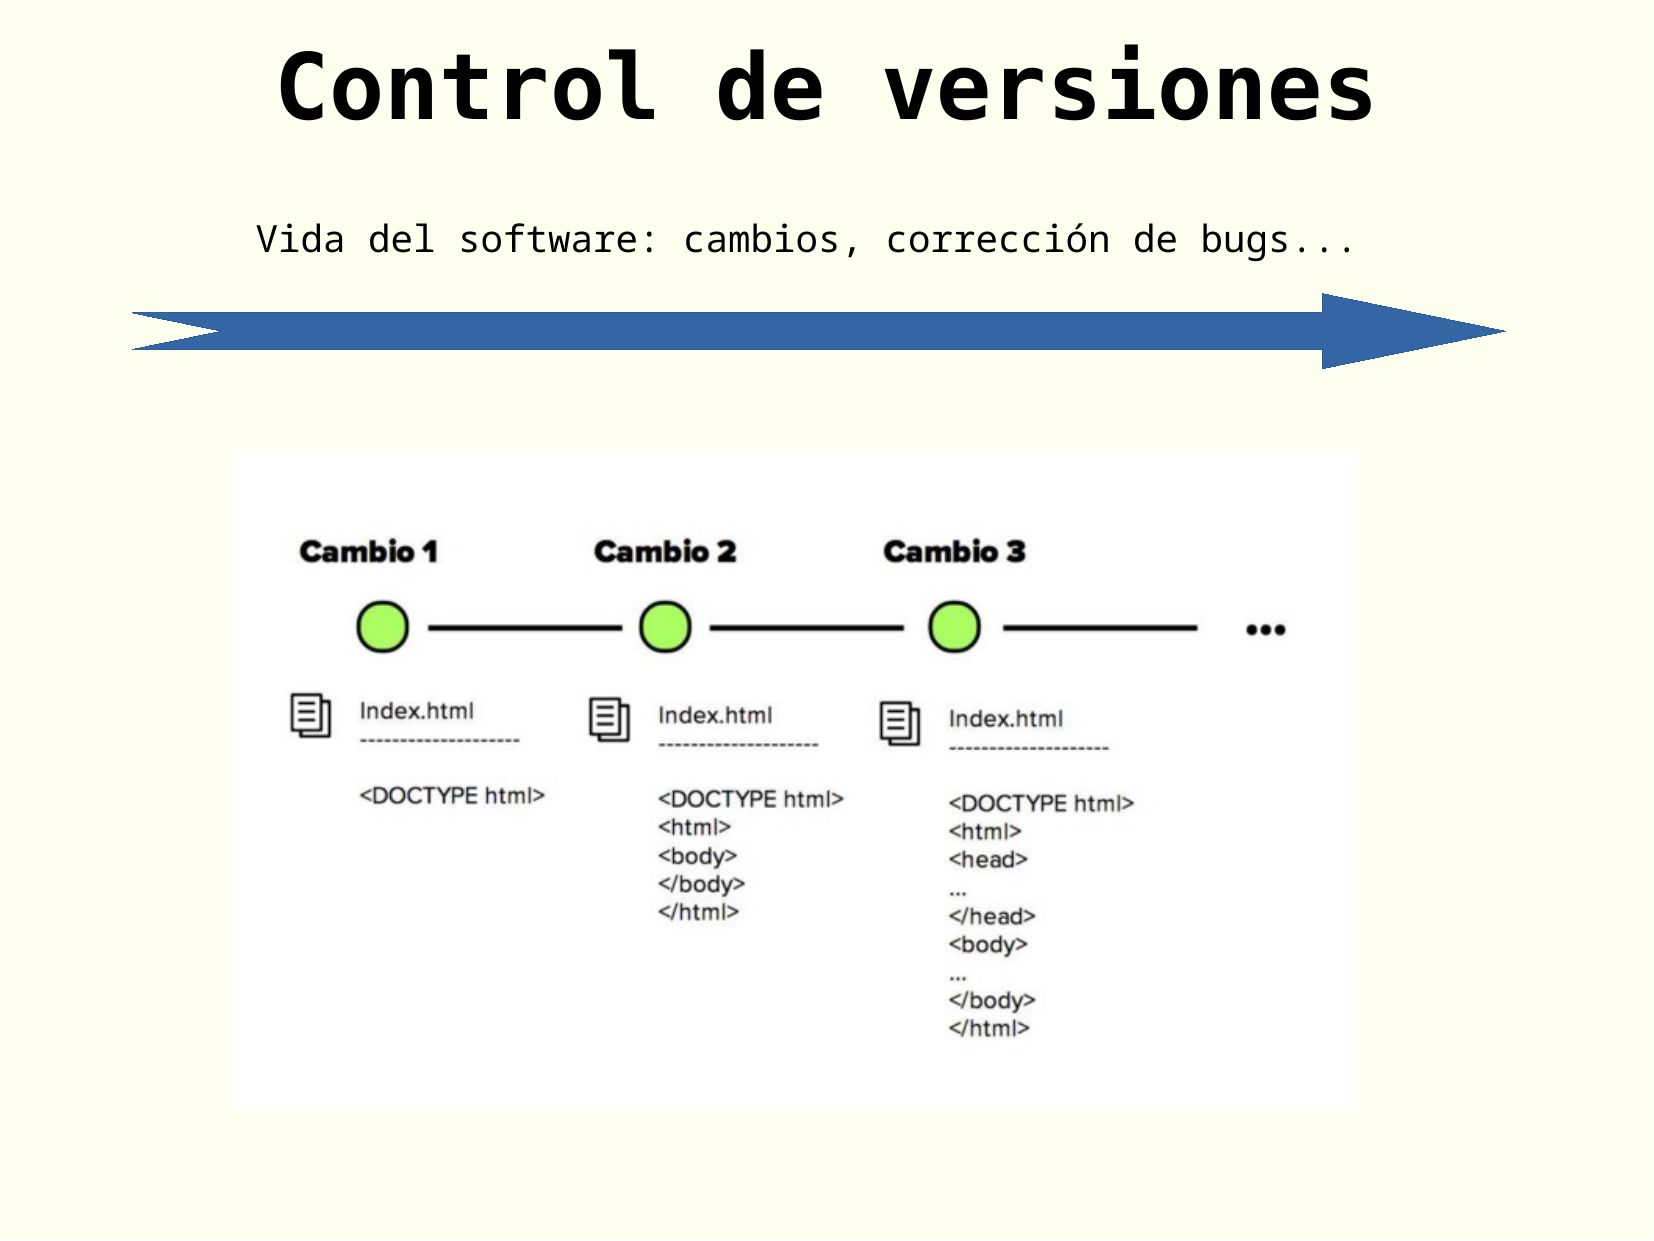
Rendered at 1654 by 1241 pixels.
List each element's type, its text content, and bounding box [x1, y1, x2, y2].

picture [232, 451, 1358, 1107]
text_box [132, 293, 1506, 369]
title Control de versiones [82, 13, 1571, 162]
text_box Vida del software: cambios, corrección de bugs... [240, 205, 1402, 267]
